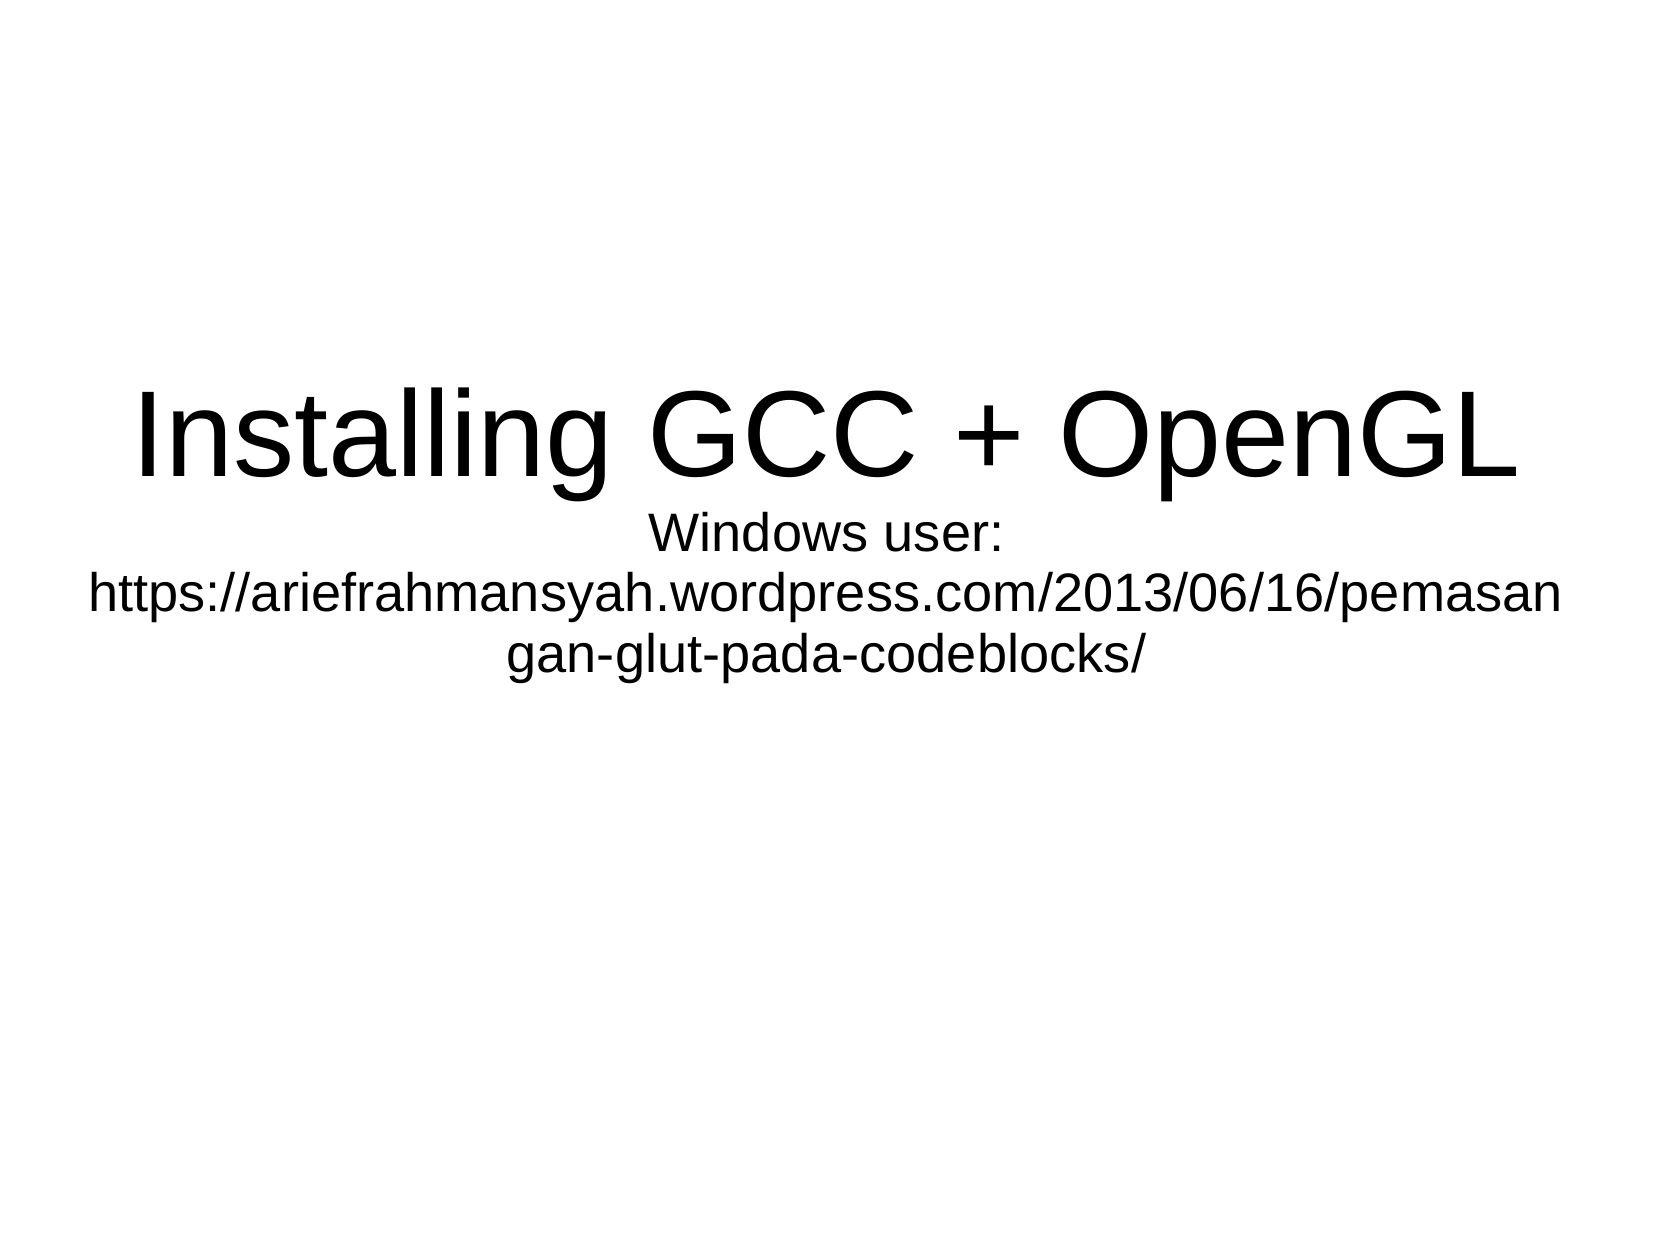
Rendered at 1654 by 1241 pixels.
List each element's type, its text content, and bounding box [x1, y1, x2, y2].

title Installing GCC + OpenGL Windows user: https://ariefrahmansyah.wordpress.com/2013/06/16/pemasangan-glut-pada-codeblocks/ [82, 365, 1571, 684]
